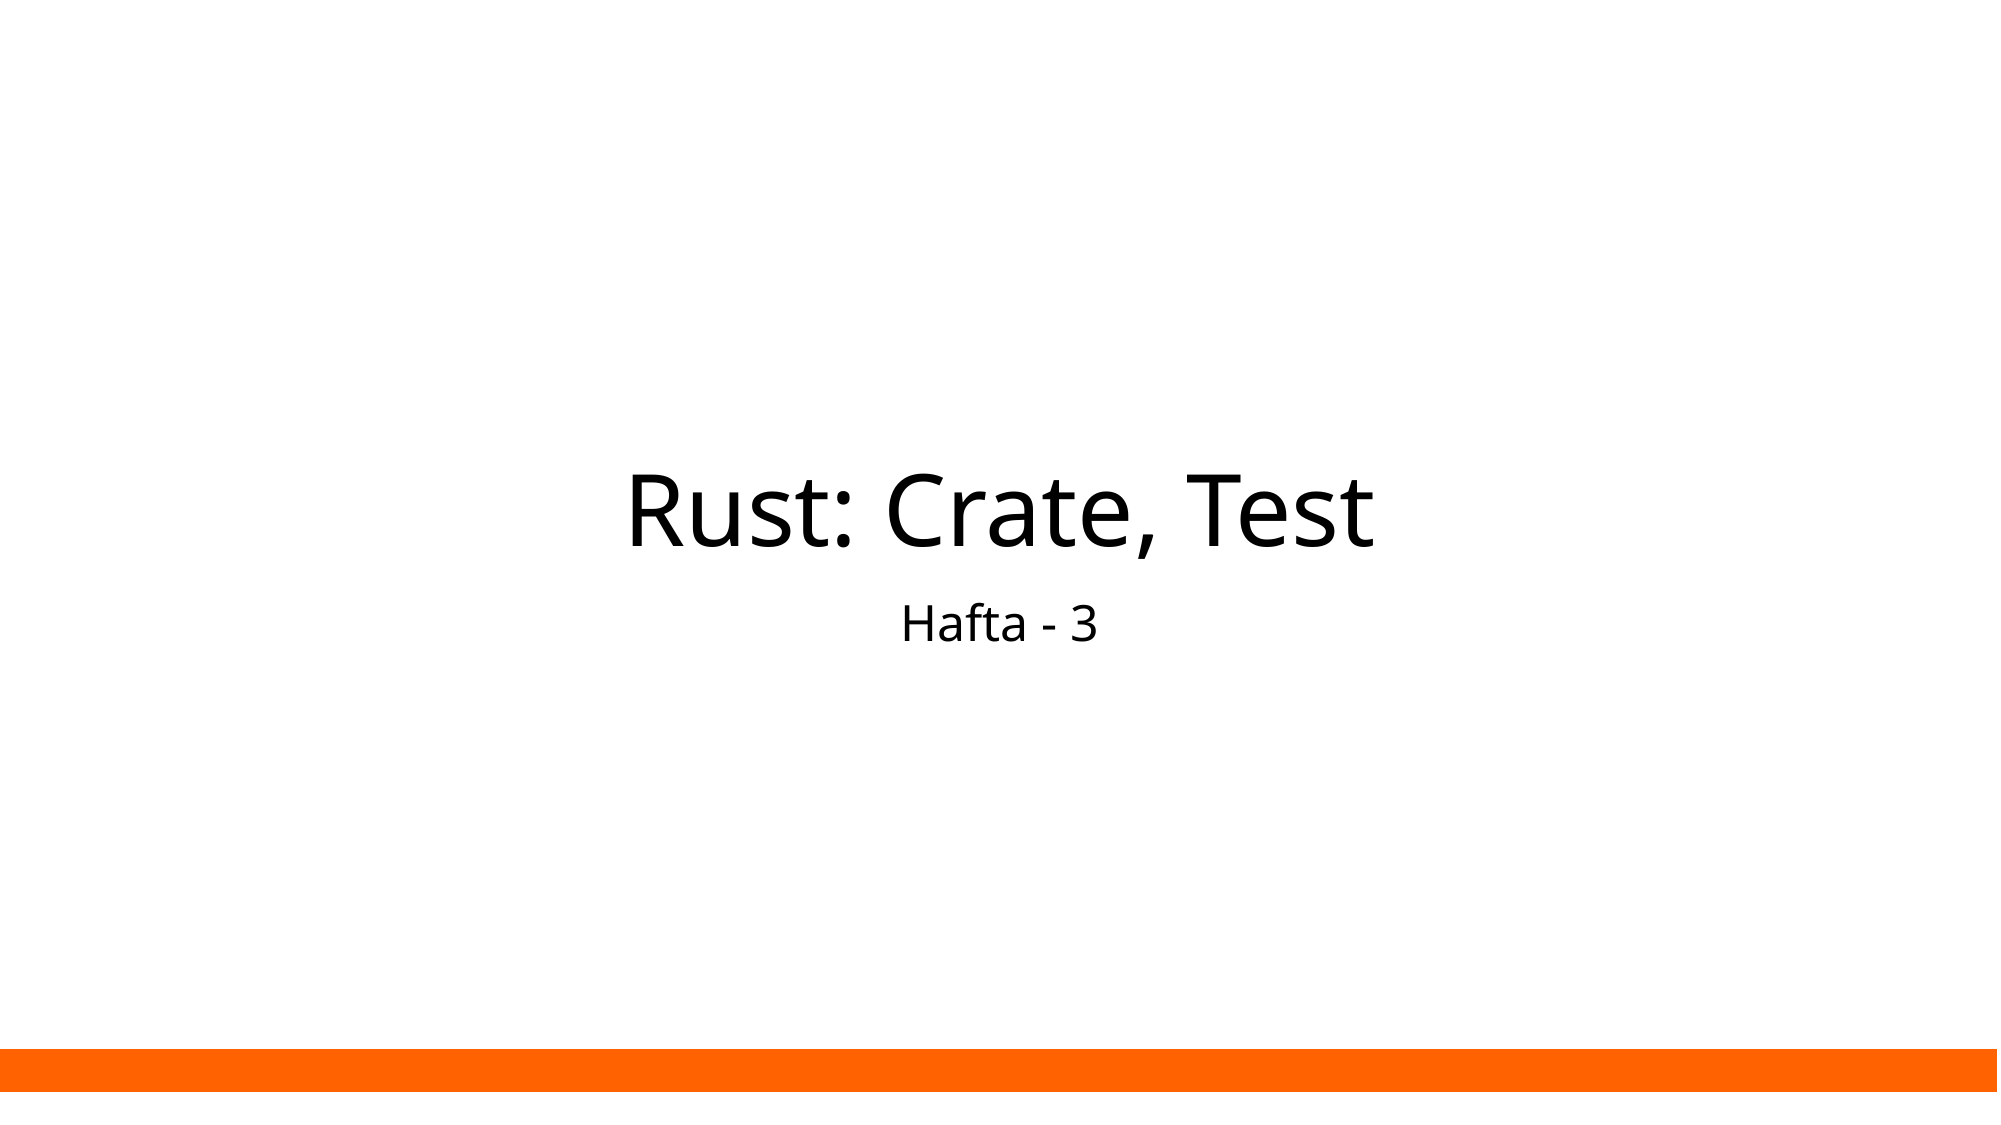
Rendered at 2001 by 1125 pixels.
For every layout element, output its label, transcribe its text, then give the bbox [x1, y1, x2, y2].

text_box [0, 1049, 1997, 1092]
subtitle Hafta - 3 [249, 590, 1750, 863]
title Rust: Crate, Test [249, 184, 1750, 576]
